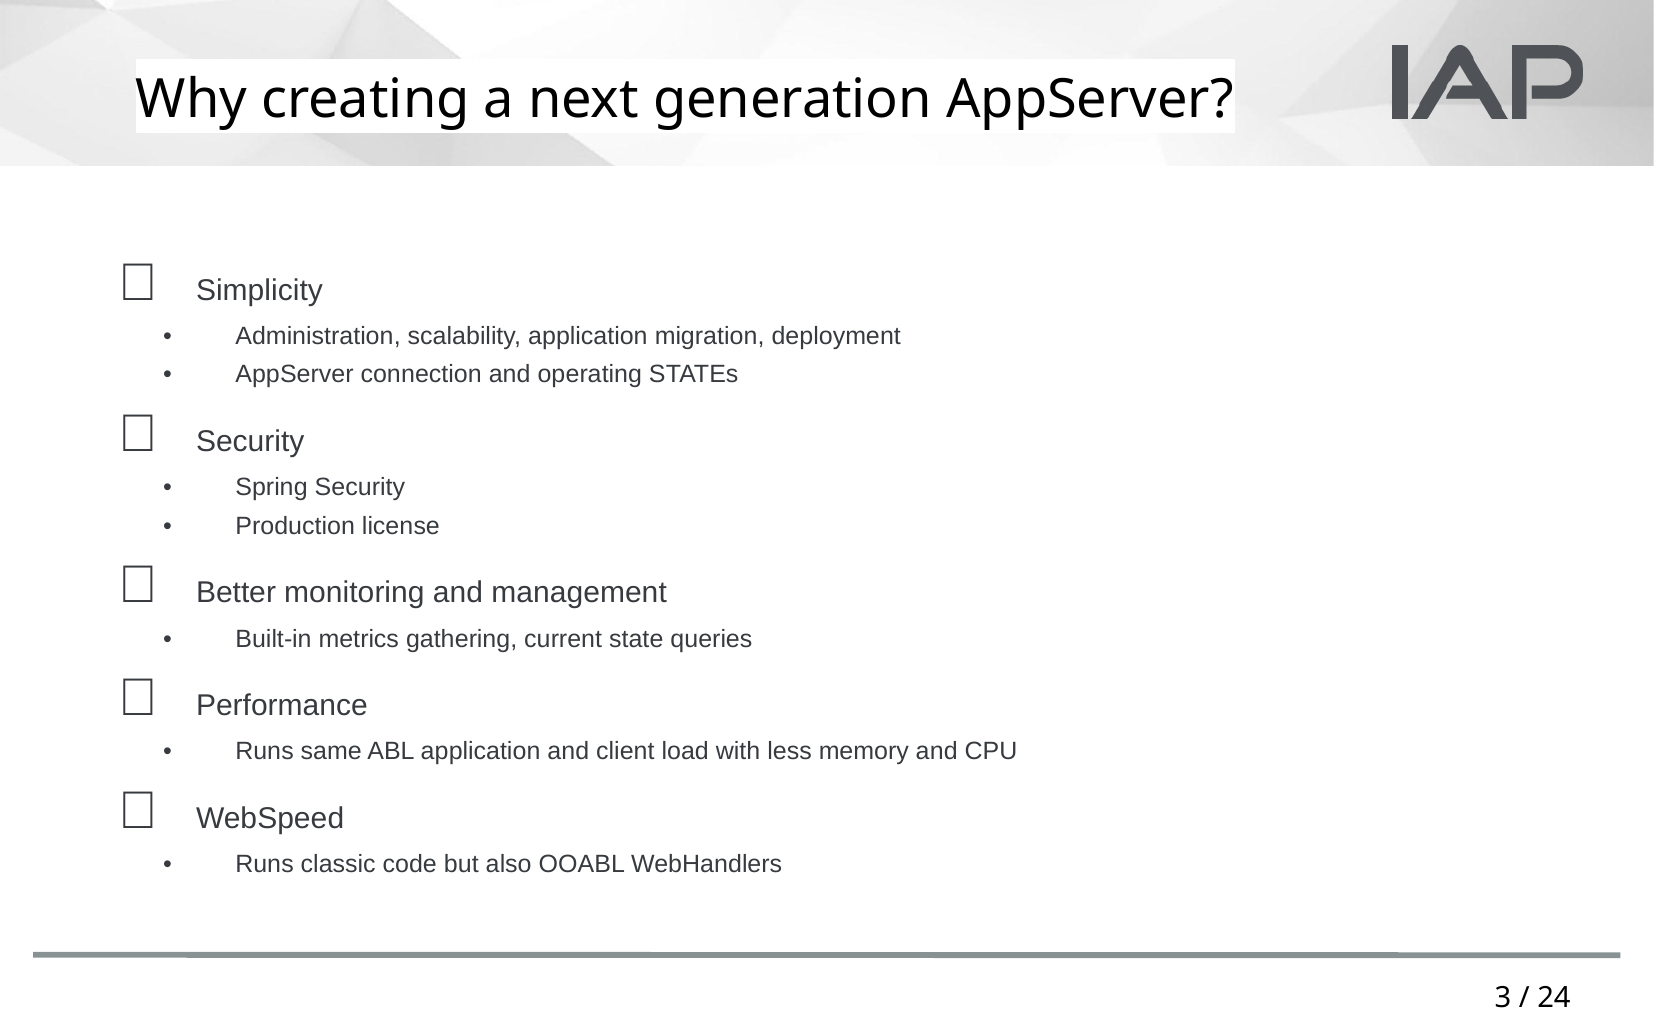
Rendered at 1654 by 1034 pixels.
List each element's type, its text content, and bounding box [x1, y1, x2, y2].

title Why creating a next generation AppServer? [135, 41, 1264, 152]
picture [0, 0, 1654, 166]
list  Simplicity • Administration, scalability, application migration, deployment • AppServer connection and operating STATEs  Security • Spring Security • Production license  Better monitoring and management • Built-in metrics gathering, current state queries  Performance • Runs same ABL application and client load with less memory and CPU  WebSpeed • Runs classic code but also OOABL WebHandlers [118, 235, 1052, 886]
